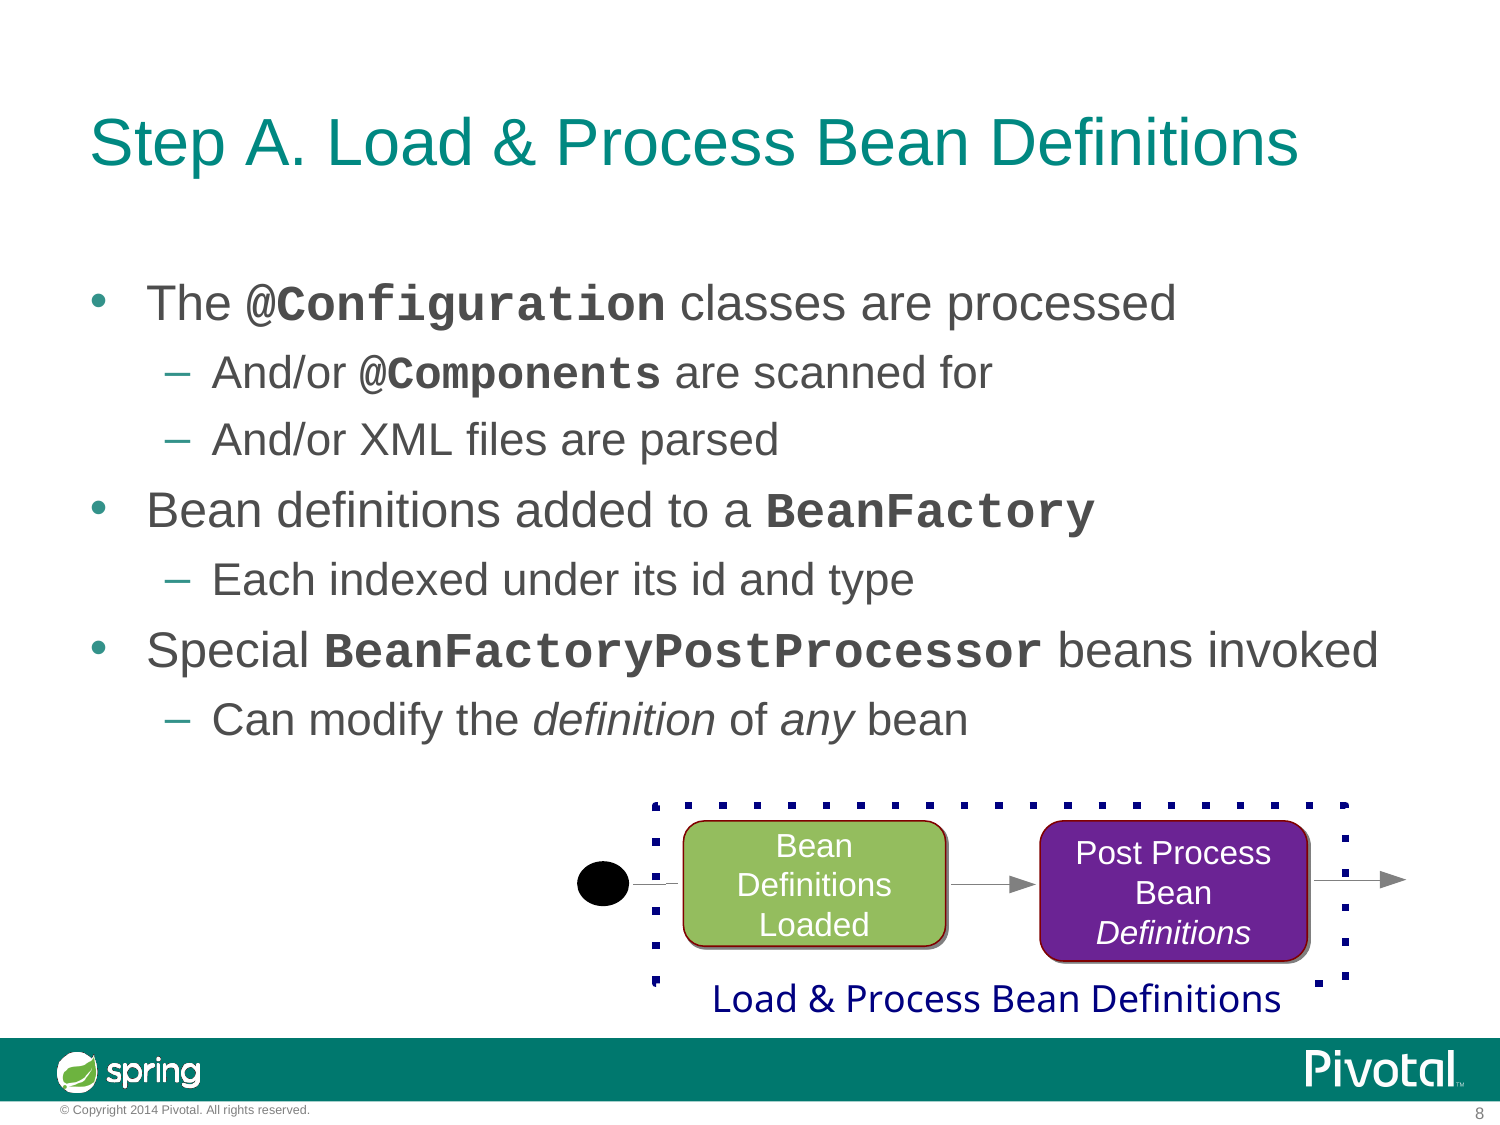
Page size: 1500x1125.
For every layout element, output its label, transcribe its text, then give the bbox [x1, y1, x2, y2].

list The @Configuration classes are processed And/or @Components are scanned for And/or XML files are parsed Bean definitions added to a BeanFactory Each indexed under its id and type Special BeanFactoryPostProcessor beans invoked Can modify the definition of any bean [75, 262, 1426, 931]
text_box [577, 861, 629, 906]
picture [1306, 1050, 1464, 1087]
text_box Load & Process Bean Definitions [679, 966, 1315, 1028]
text_box Post Process Bean Definitions [1040, 820, 1308, 962]
text_box Bean Definitions Loaded [683, 820, 946, 947]
title Step A. Load & Process Bean Definitions [75, 45, 1426, 233]
picture [32, 1041, 210, 1103]
